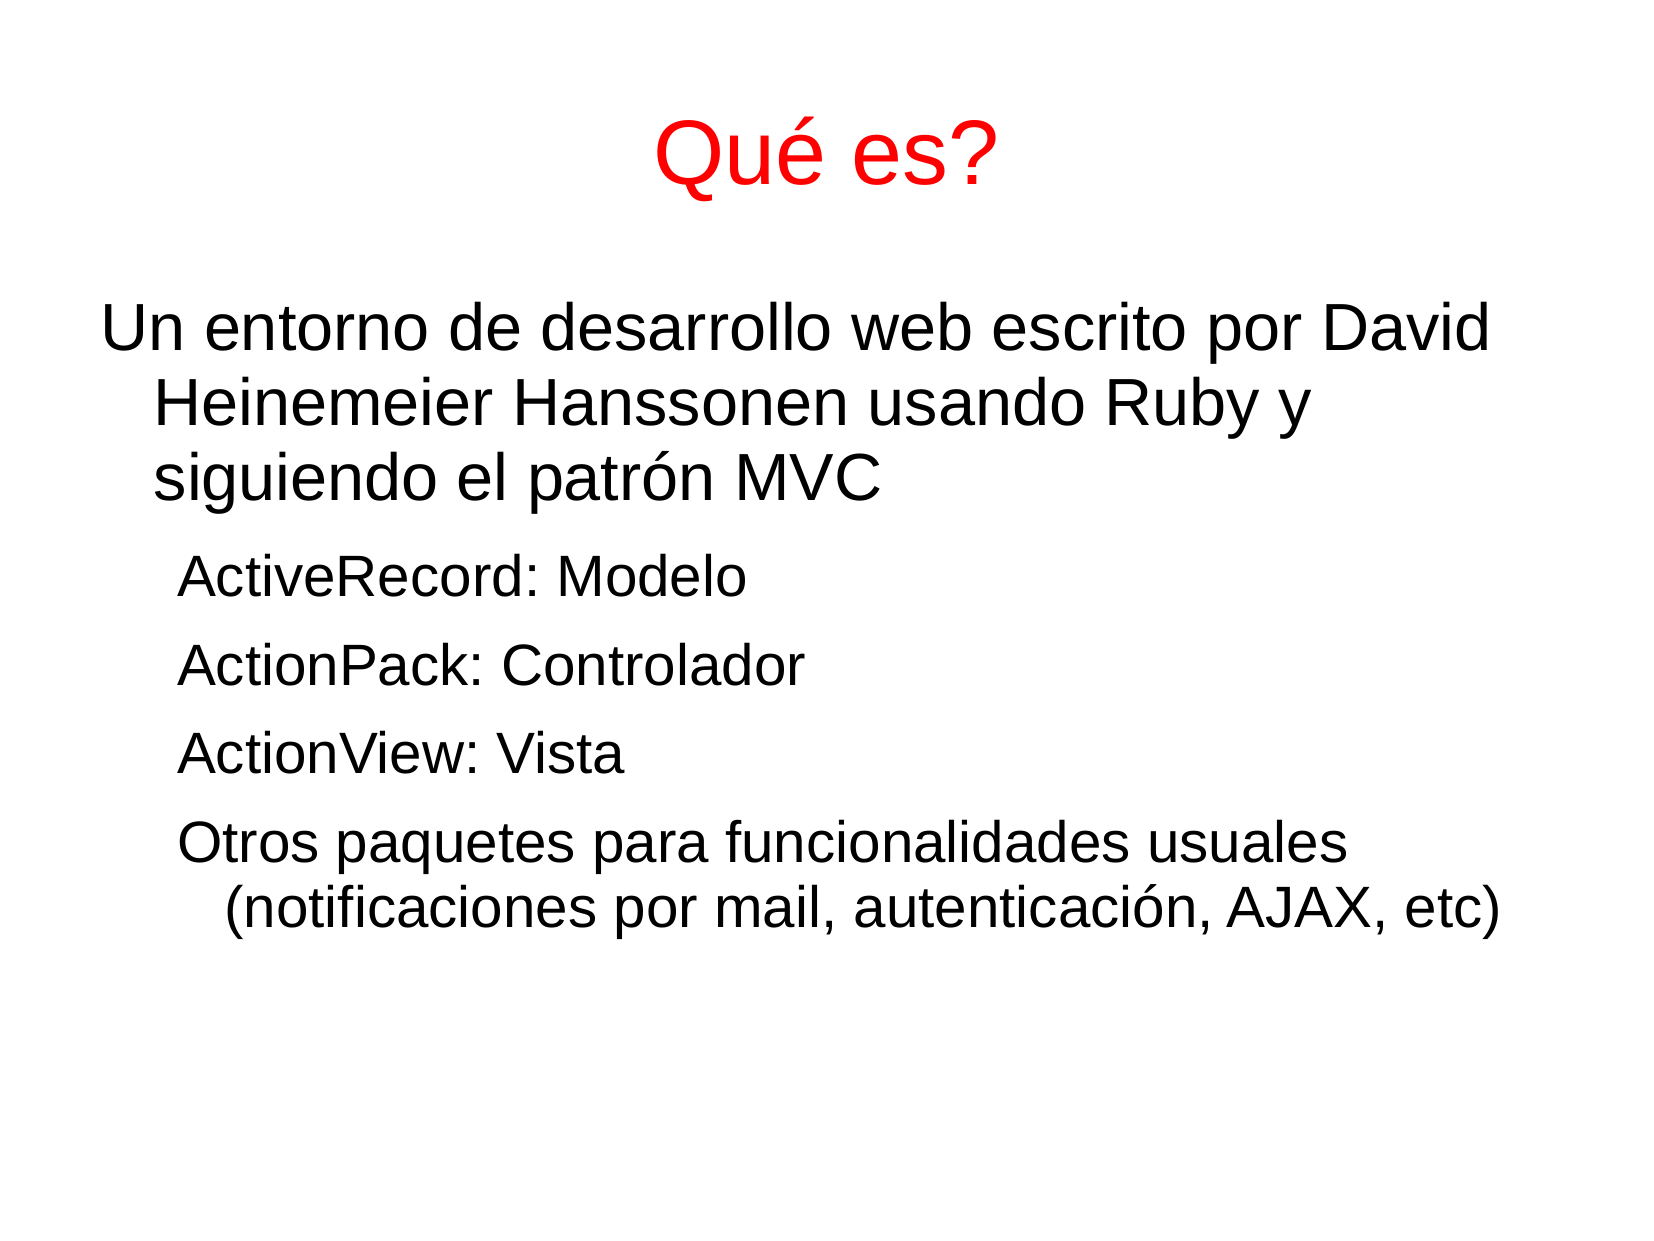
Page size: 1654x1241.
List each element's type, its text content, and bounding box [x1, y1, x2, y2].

list Un entorno de desarrollo web escrito por David Heinemeier Hanssonen usando Ruby y siguiendo el patrón MVC ActiveRecord: Modelo ActionPack: Controlador ActionView: Vista Otros paquetes para funcionalidades usuales (notificaciones por mail, autenticación, AJAX, etc) [82, 290, 1571, 1094]
title Qué es? [82, 49, 1571, 257]
